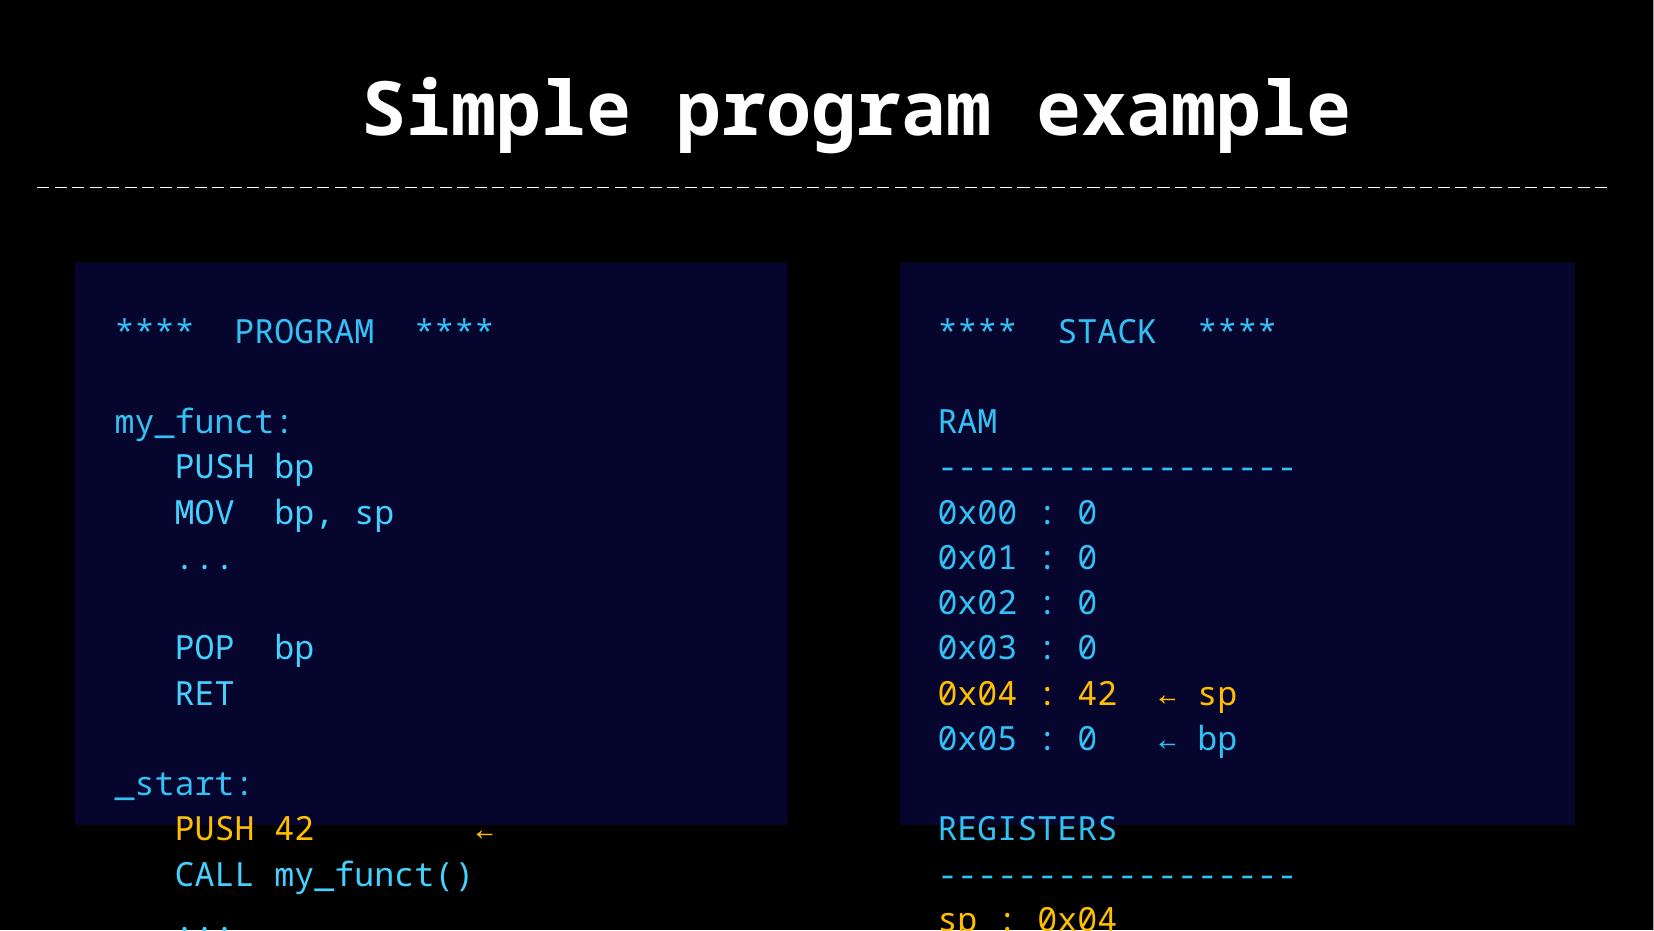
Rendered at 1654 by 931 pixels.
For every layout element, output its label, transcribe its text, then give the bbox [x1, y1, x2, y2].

text_box **** STACK **** RAM ------------------ 0x00 : 0 0x01 : 0 0x02 : 0 0x03 : 0 0x04 : 42 ← sp 0x05 : 0 ← bp REGISTERS ------------------ sp : 0x04 bp : 0x05 [937, 262, 1538, 802]
title Simple program example [112, 24, 1601, 188]
text_box [180, 819, 189, 825]
text_box [943, 819, 951, 825]
text_box **** PROGRAM **** my_funct: PUSH bp MOV bp, sp ... POP bp RET _start: PUSH 42 ← CALL my_funct() ... [114, 262, 748, 802]
text_box [74, 262, 788, 825]
text_box [900, 262, 1576, 825]
text_box [1083, 819, 1091, 825]
